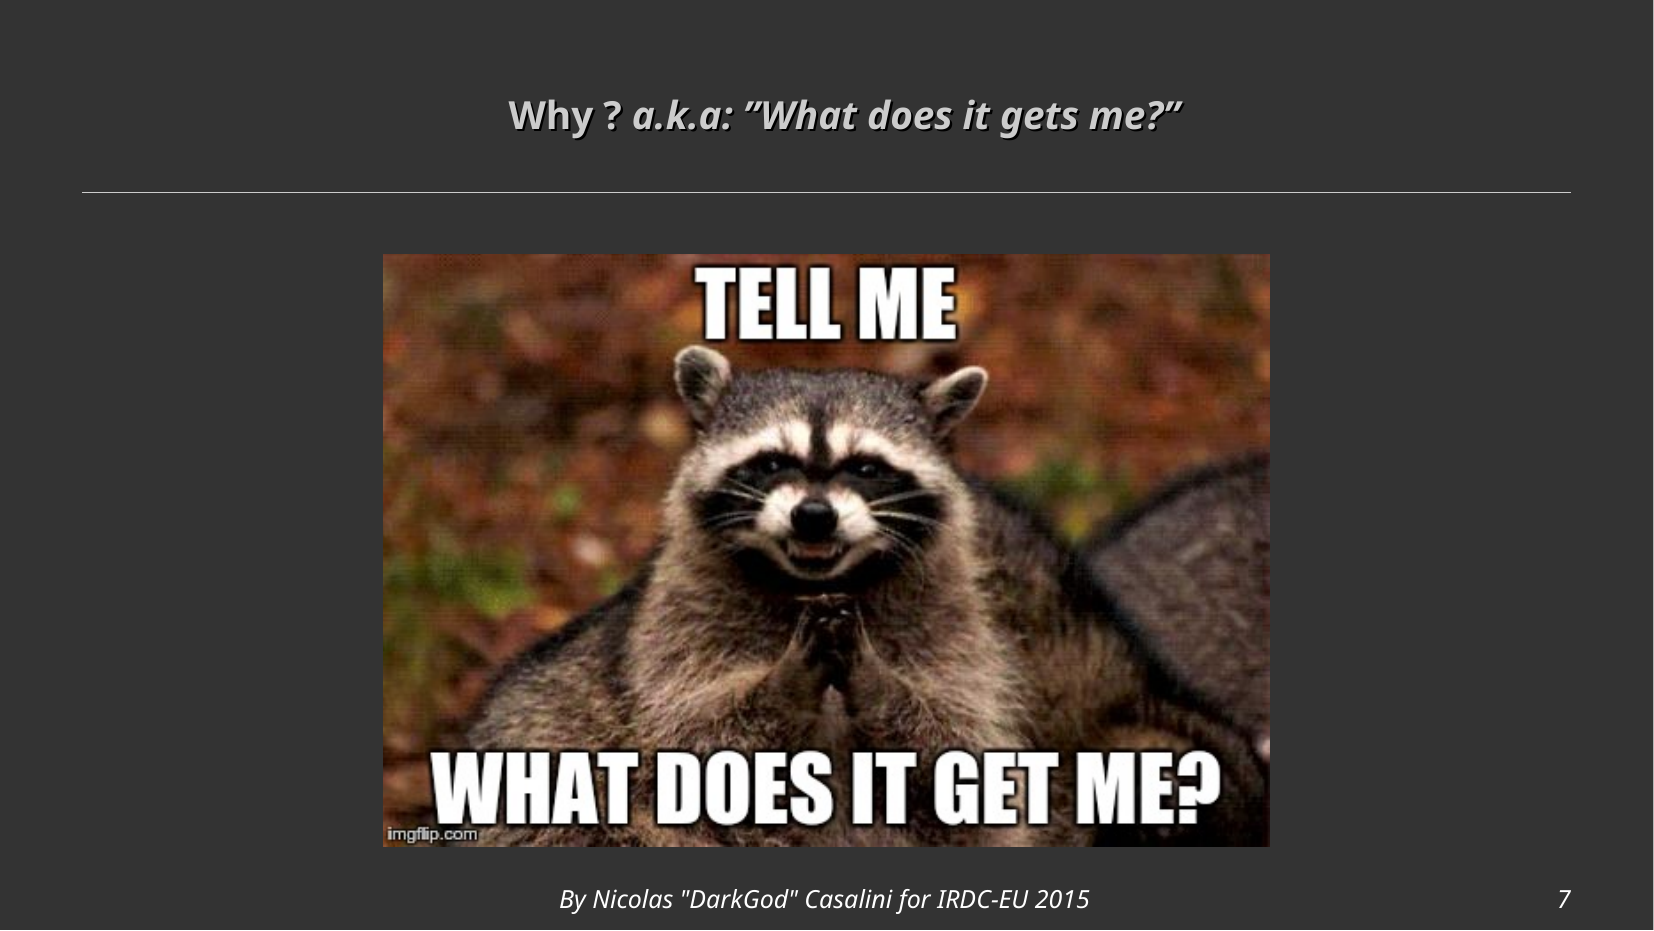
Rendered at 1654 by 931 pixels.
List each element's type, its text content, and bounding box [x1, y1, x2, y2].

title Why ? a.k.a: ”What does it gets me?” [82, 37, 1571, 193]
picture [383, 254, 1270, 847]
